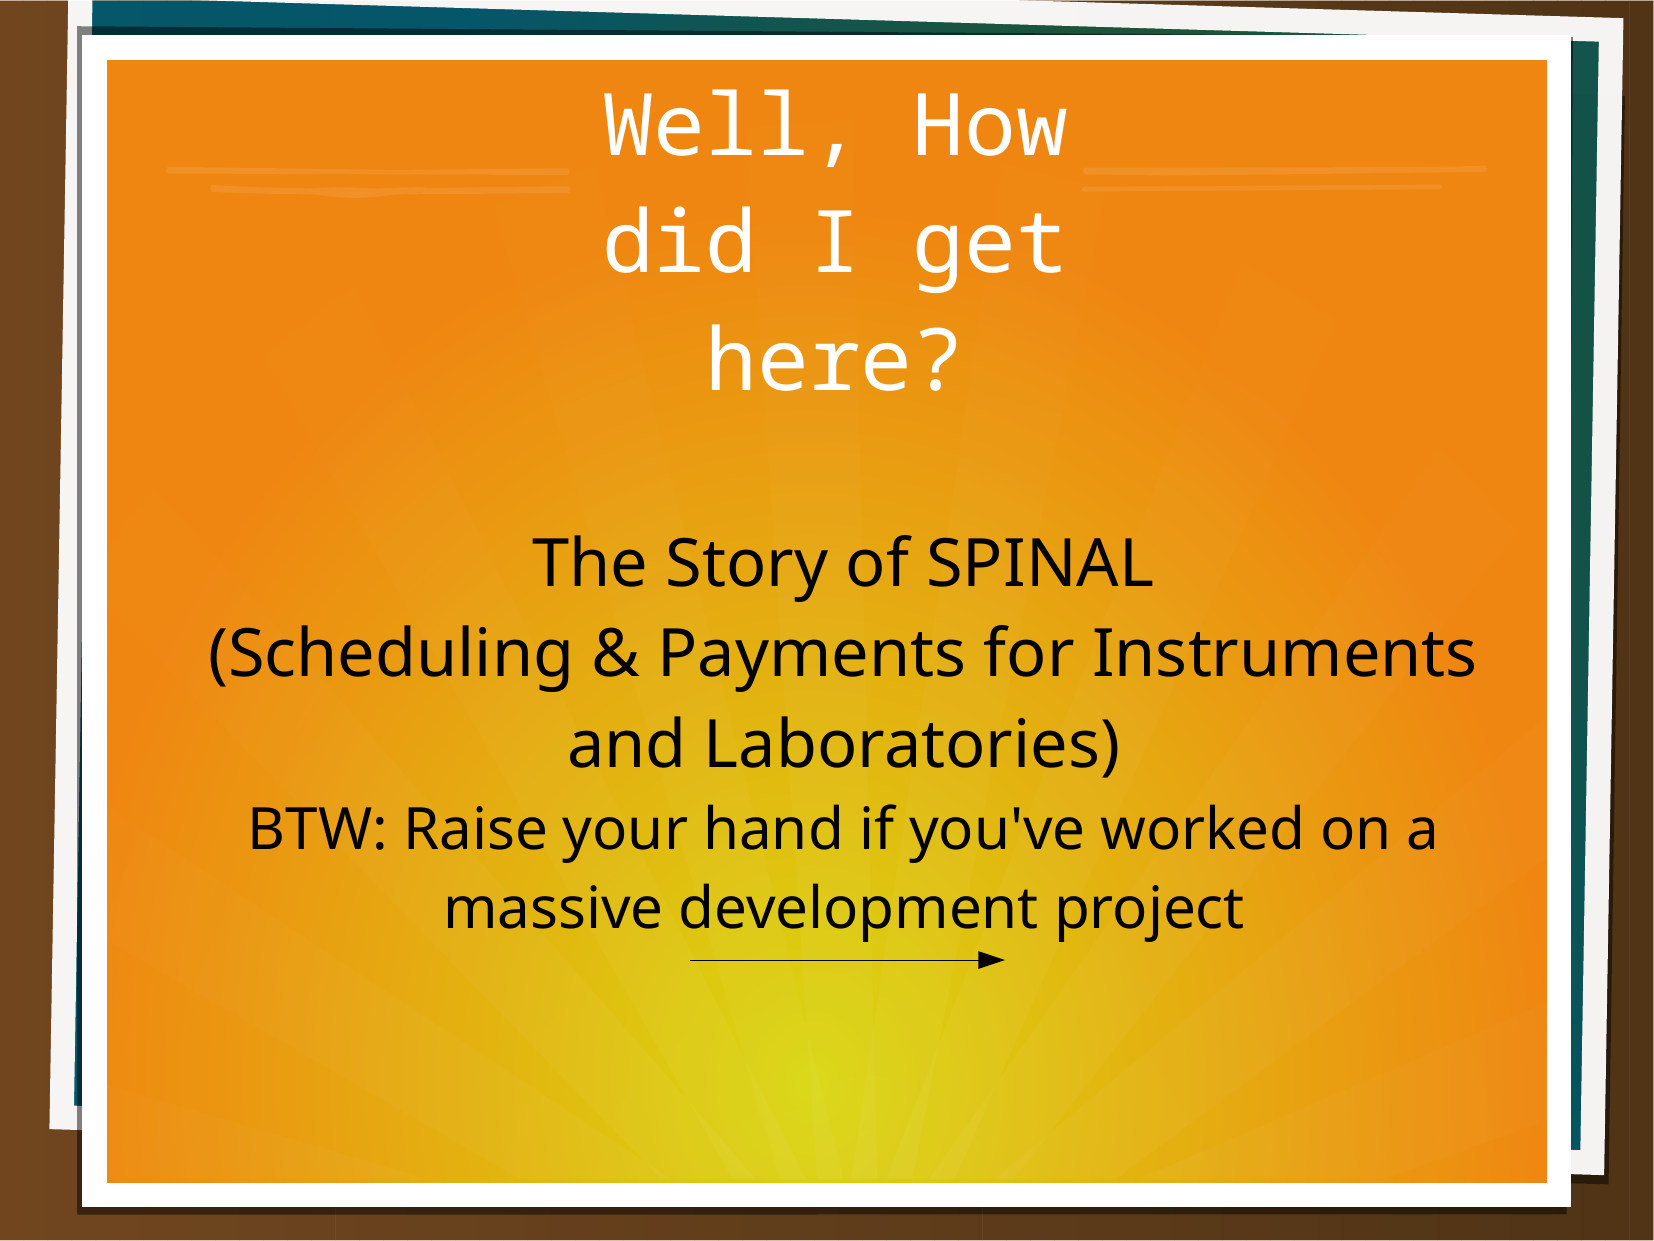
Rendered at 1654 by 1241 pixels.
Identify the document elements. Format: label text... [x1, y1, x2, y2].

subtitle The Story of SPINAL (Scheduling & Payments for Instruments and Laboratories) BTW: Raise your hand if you've worked on a massive development project [150, 290, 1538, 1171]
title Well, How did I get here? [575, 90, 1096, 290]
